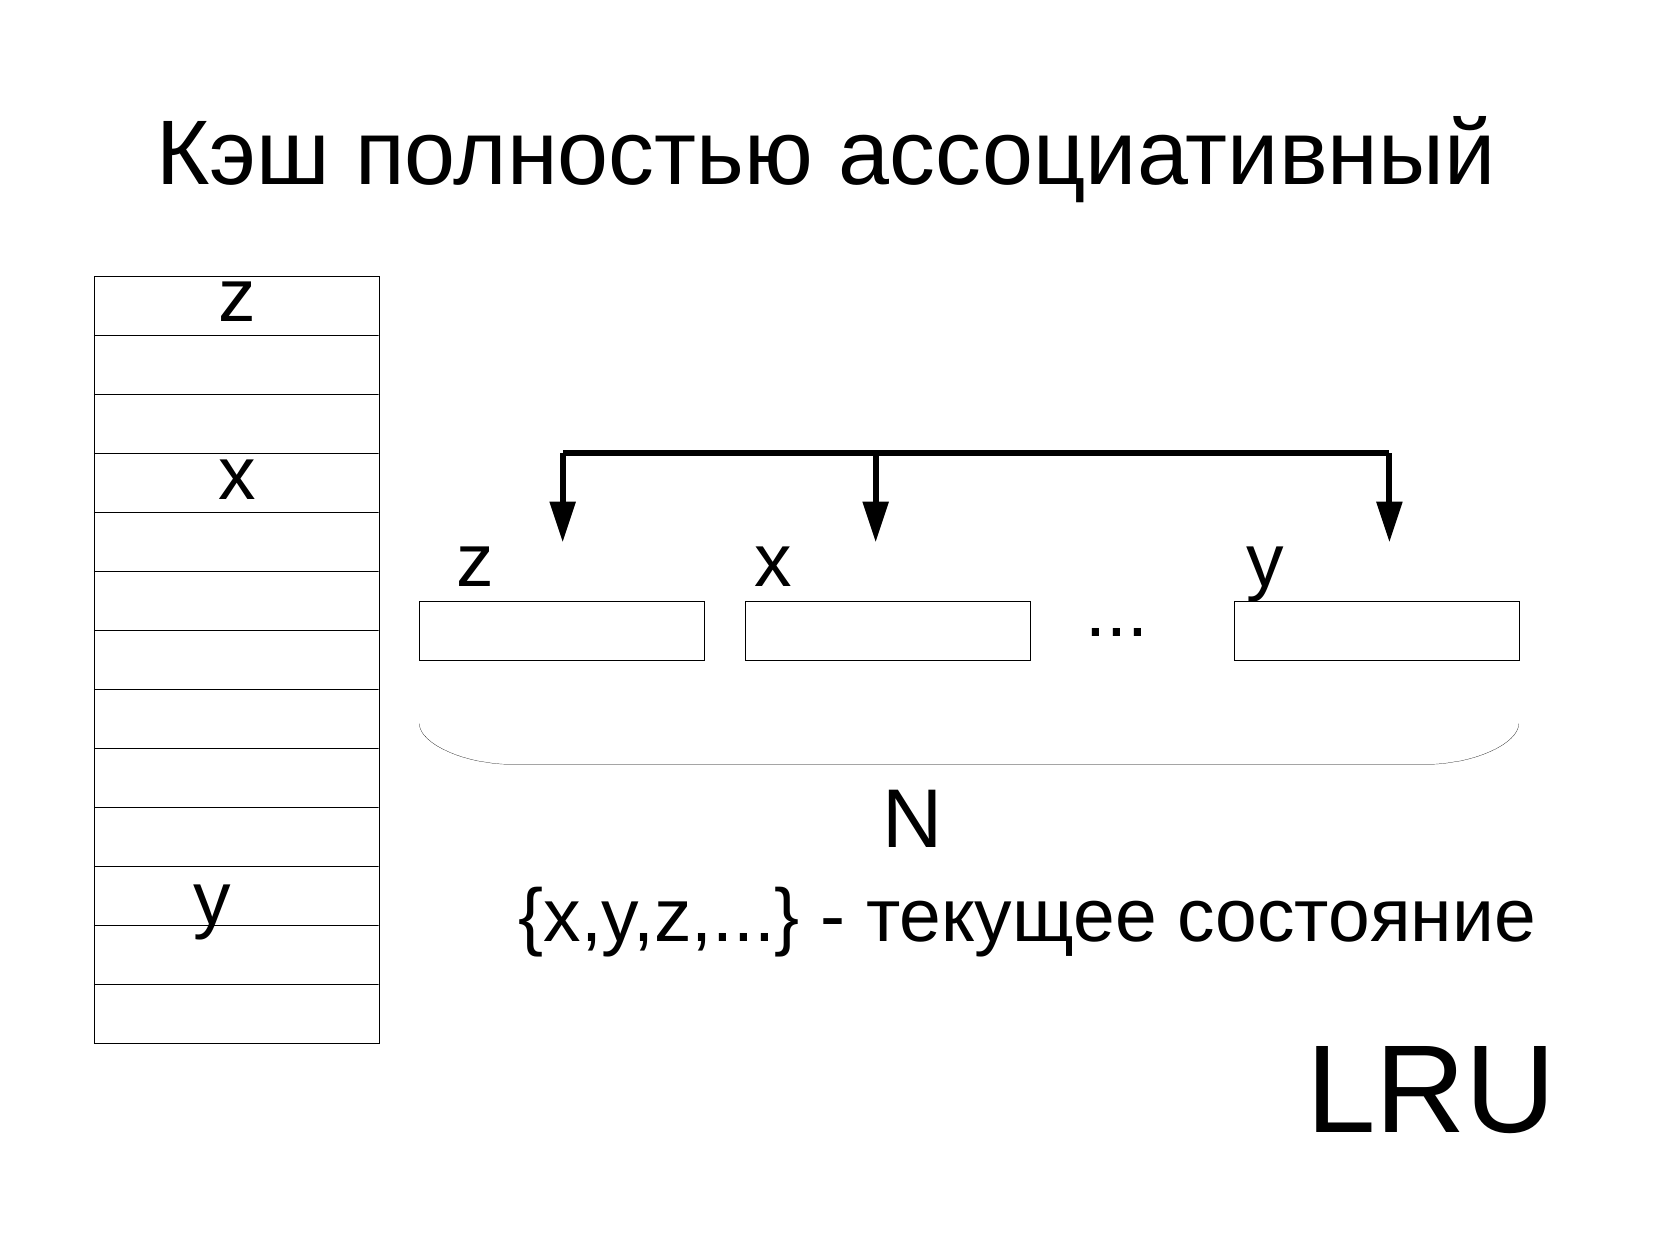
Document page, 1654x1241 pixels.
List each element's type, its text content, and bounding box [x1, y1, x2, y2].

text_box LRU [1291, 1011, 1571, 1167]
title Кэш полностью ассоциативный [82, 49, 1571, 254]
chart [82, 254, 1571, 1074]
